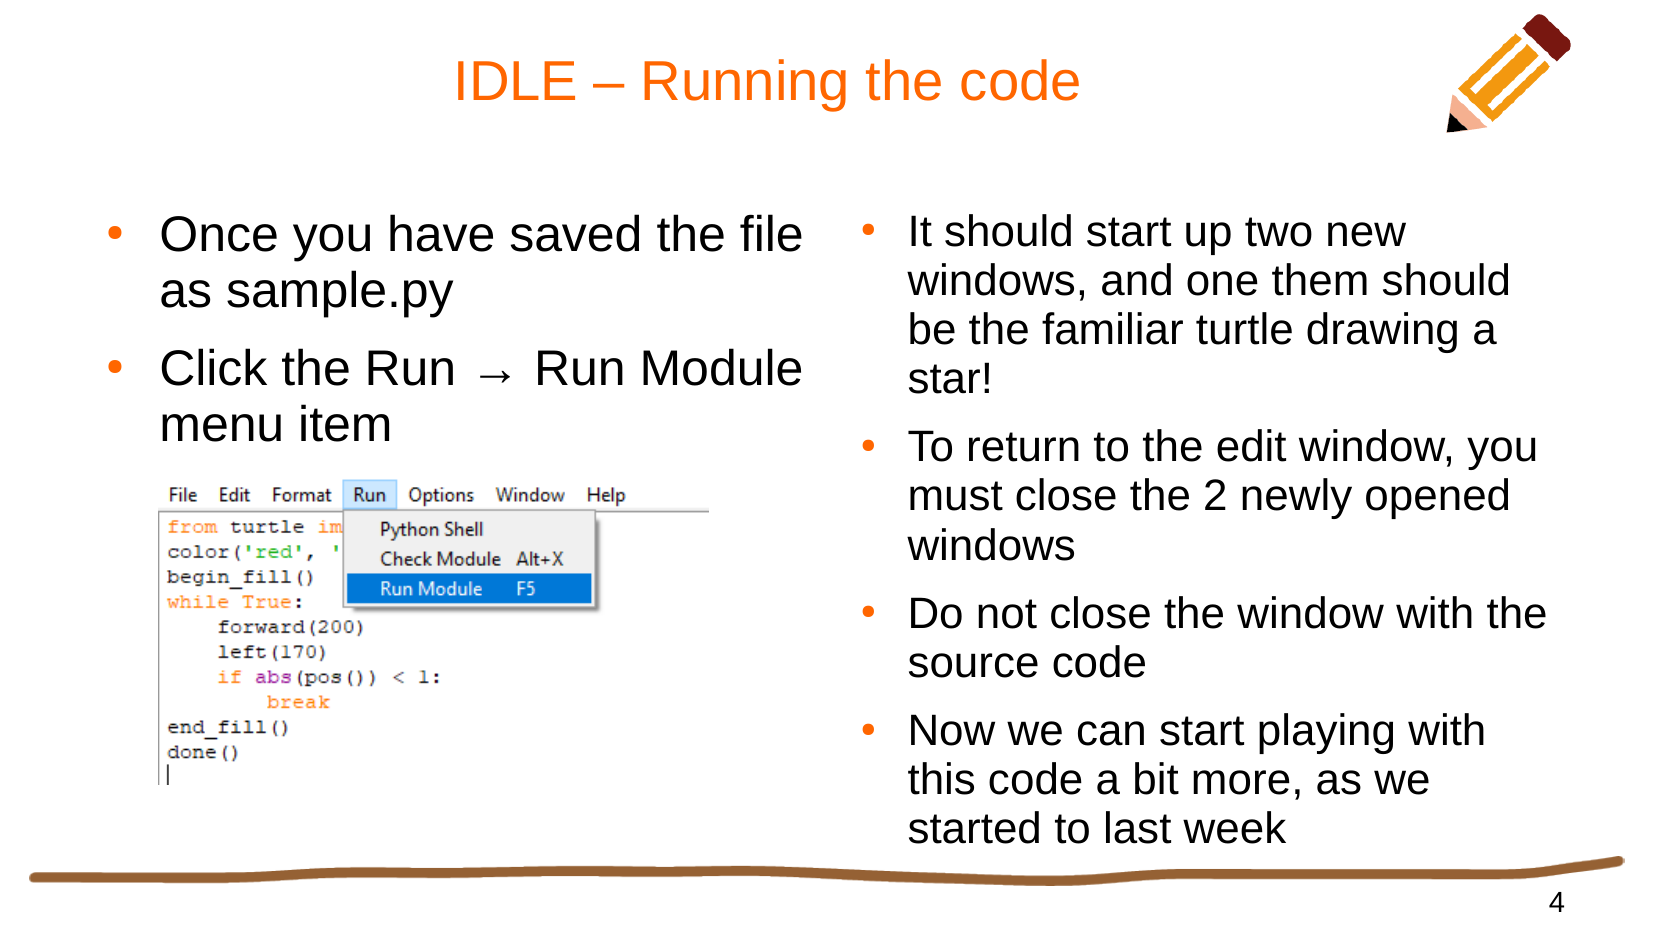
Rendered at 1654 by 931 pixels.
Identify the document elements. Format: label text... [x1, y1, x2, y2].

picture [158, 472, 709, 785]
title IDLE – Running the code [88, 29, 1447, 133]
list It should start up two new windows, and one them should be the familiar turtle drawing a star! To return to the edit window, you must close the 2 newly opened windows Do not close the window with the source code Now we can start playing with this code a bit more, as we started to last week [845, 206, 1566, 857]
picture [29, 856, 1625, 886]
picture [1446, 14, 1571, 133]
list Once you have saved the file as sample.py Click the Run → Run Module menu item [88, 206, 809, 857]
